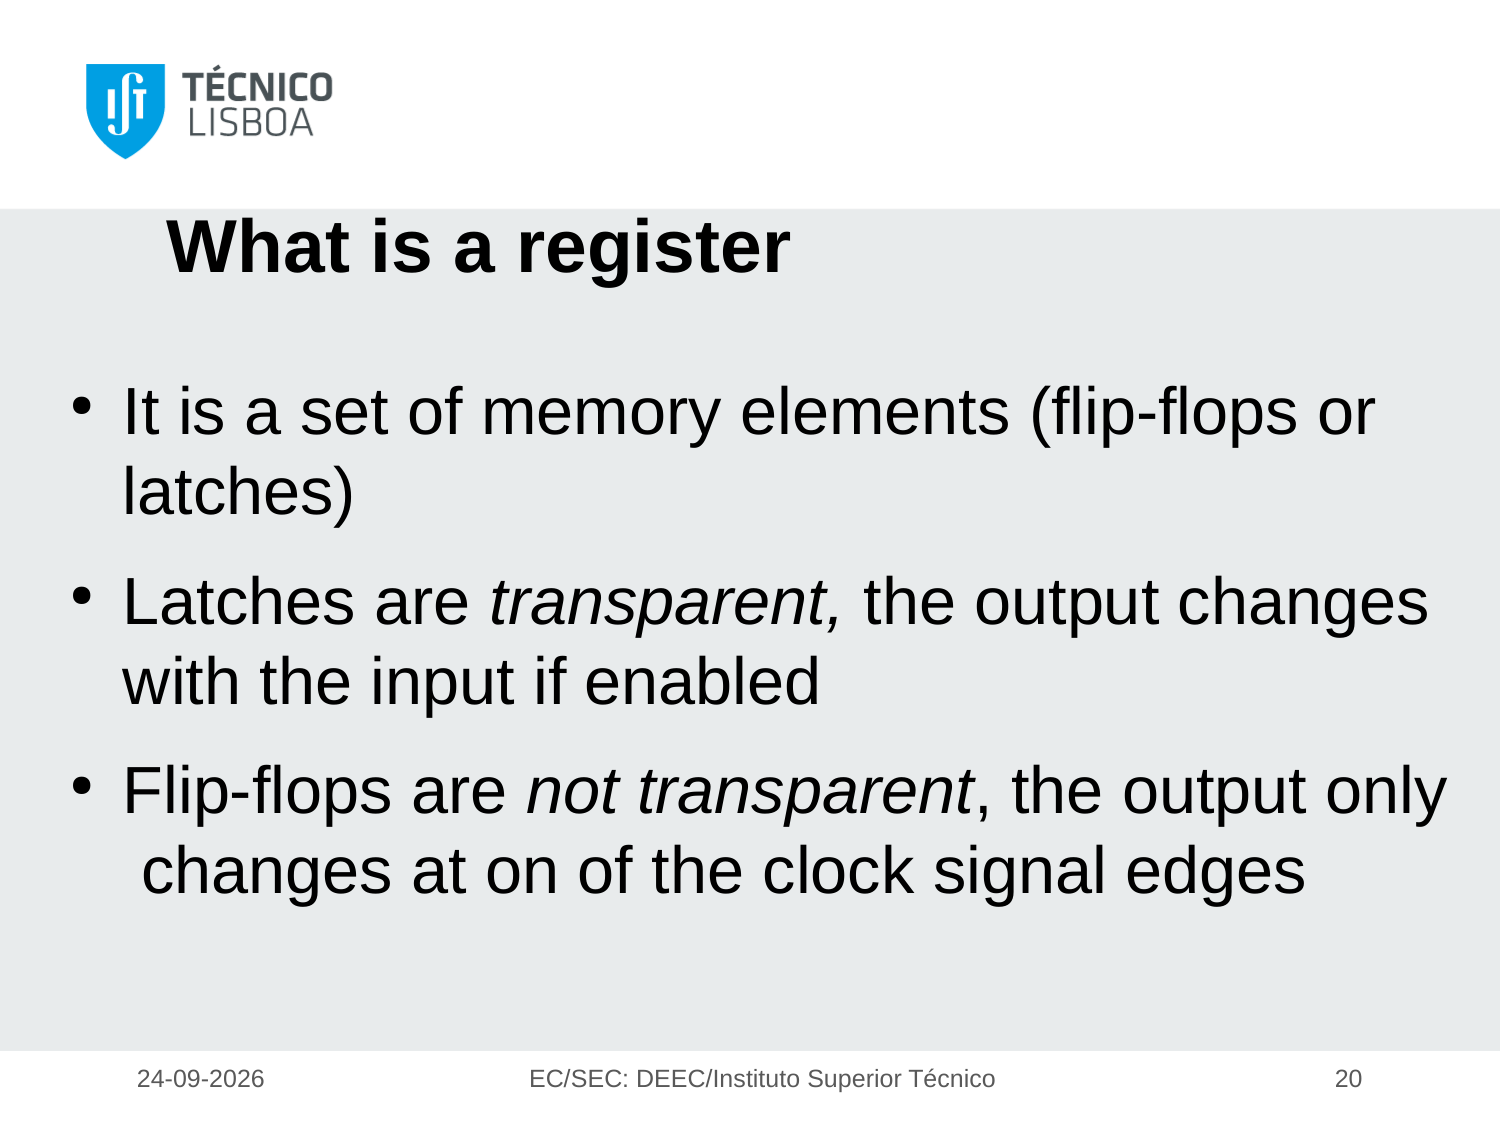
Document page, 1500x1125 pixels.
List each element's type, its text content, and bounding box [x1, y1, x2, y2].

slide_number 09-10-2020 [121, 1052, 425, 1103]
title What is a register [151, 171, 1408, 314]
list It is a set of memory elements (flip-flops or latches) Latches are transparent, the output changes with the input if enabled Flip-flops are not transparent, the output only changes at on of the clock signal edges [52, 367, 1465, 1030]
slide_number <number> [1077, 1052, 1378, 1103]
footer EC/SEC: DEEC/Instituto Superior Técnico [512, 1052, 1021, 1103]
picture [0, 0, 1500, 1125]
